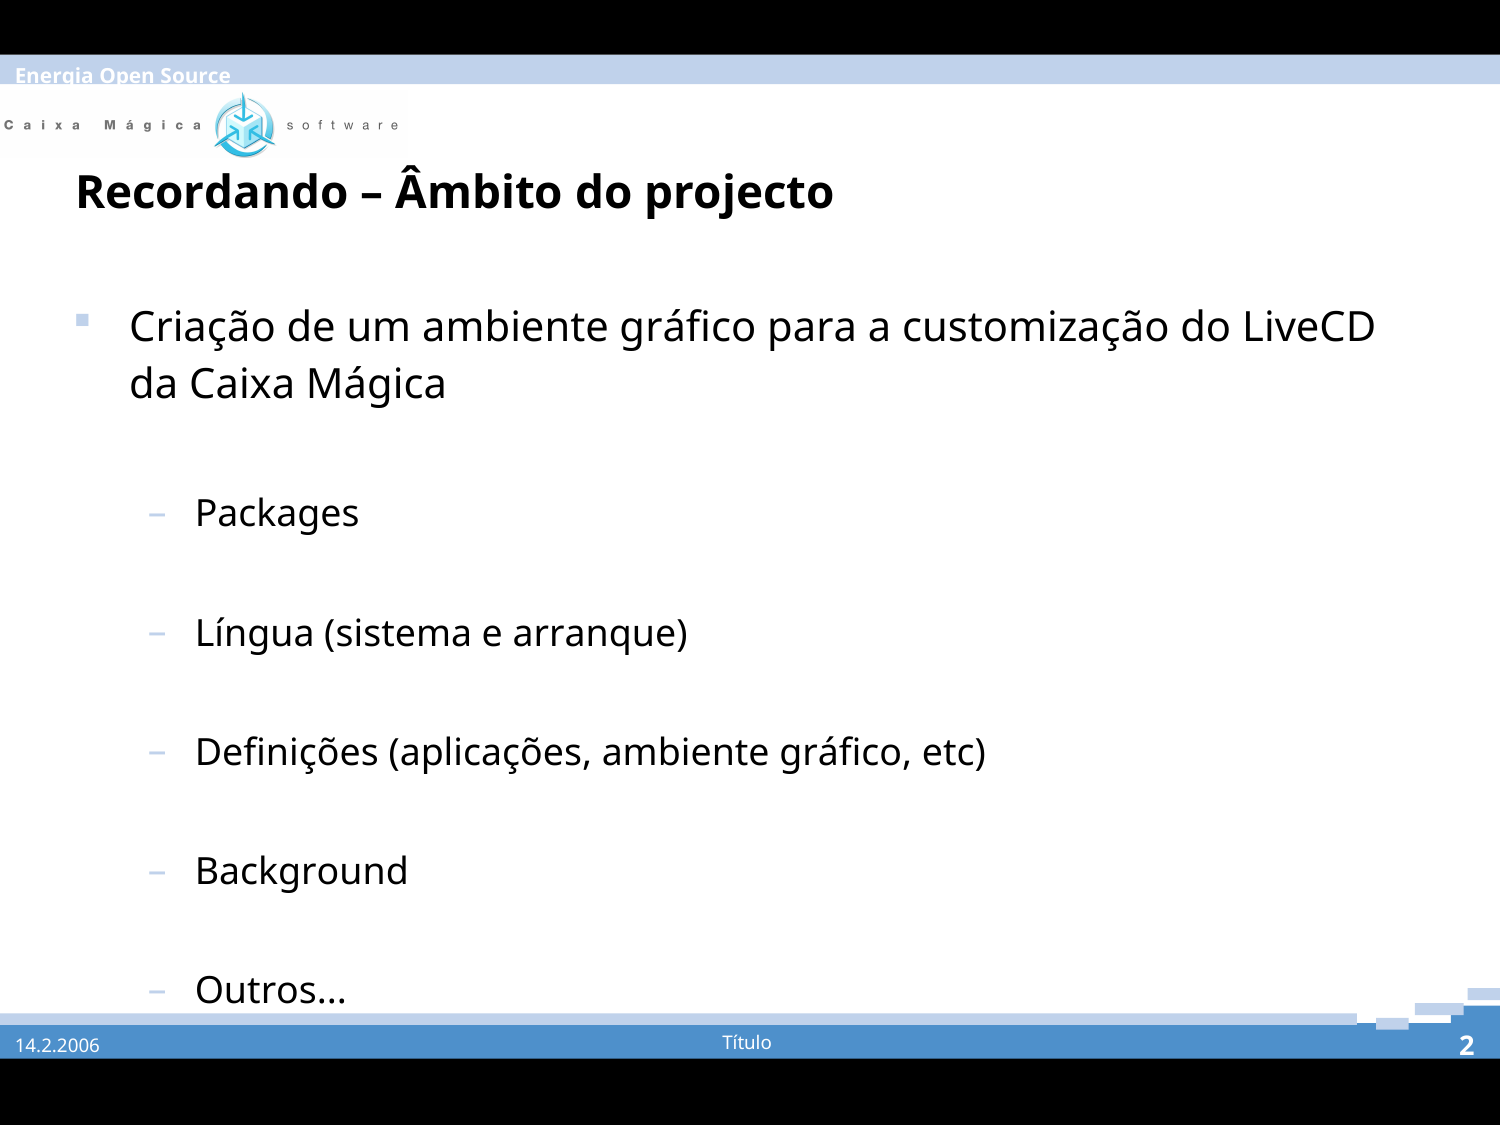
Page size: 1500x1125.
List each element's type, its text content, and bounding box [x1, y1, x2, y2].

title Recordando – Âmbito do projecto [75, 136, 1334, 229]
picture [0, 90, 408, 158]
list Criação de um ambiente gráfico para a customização do LiveCD da Caixa Mágica Packages Língua (sistema e arranque) Definições (aplicações, ambiente gráfico, etc) Background Outros... [72, 229, 1423, 972]
